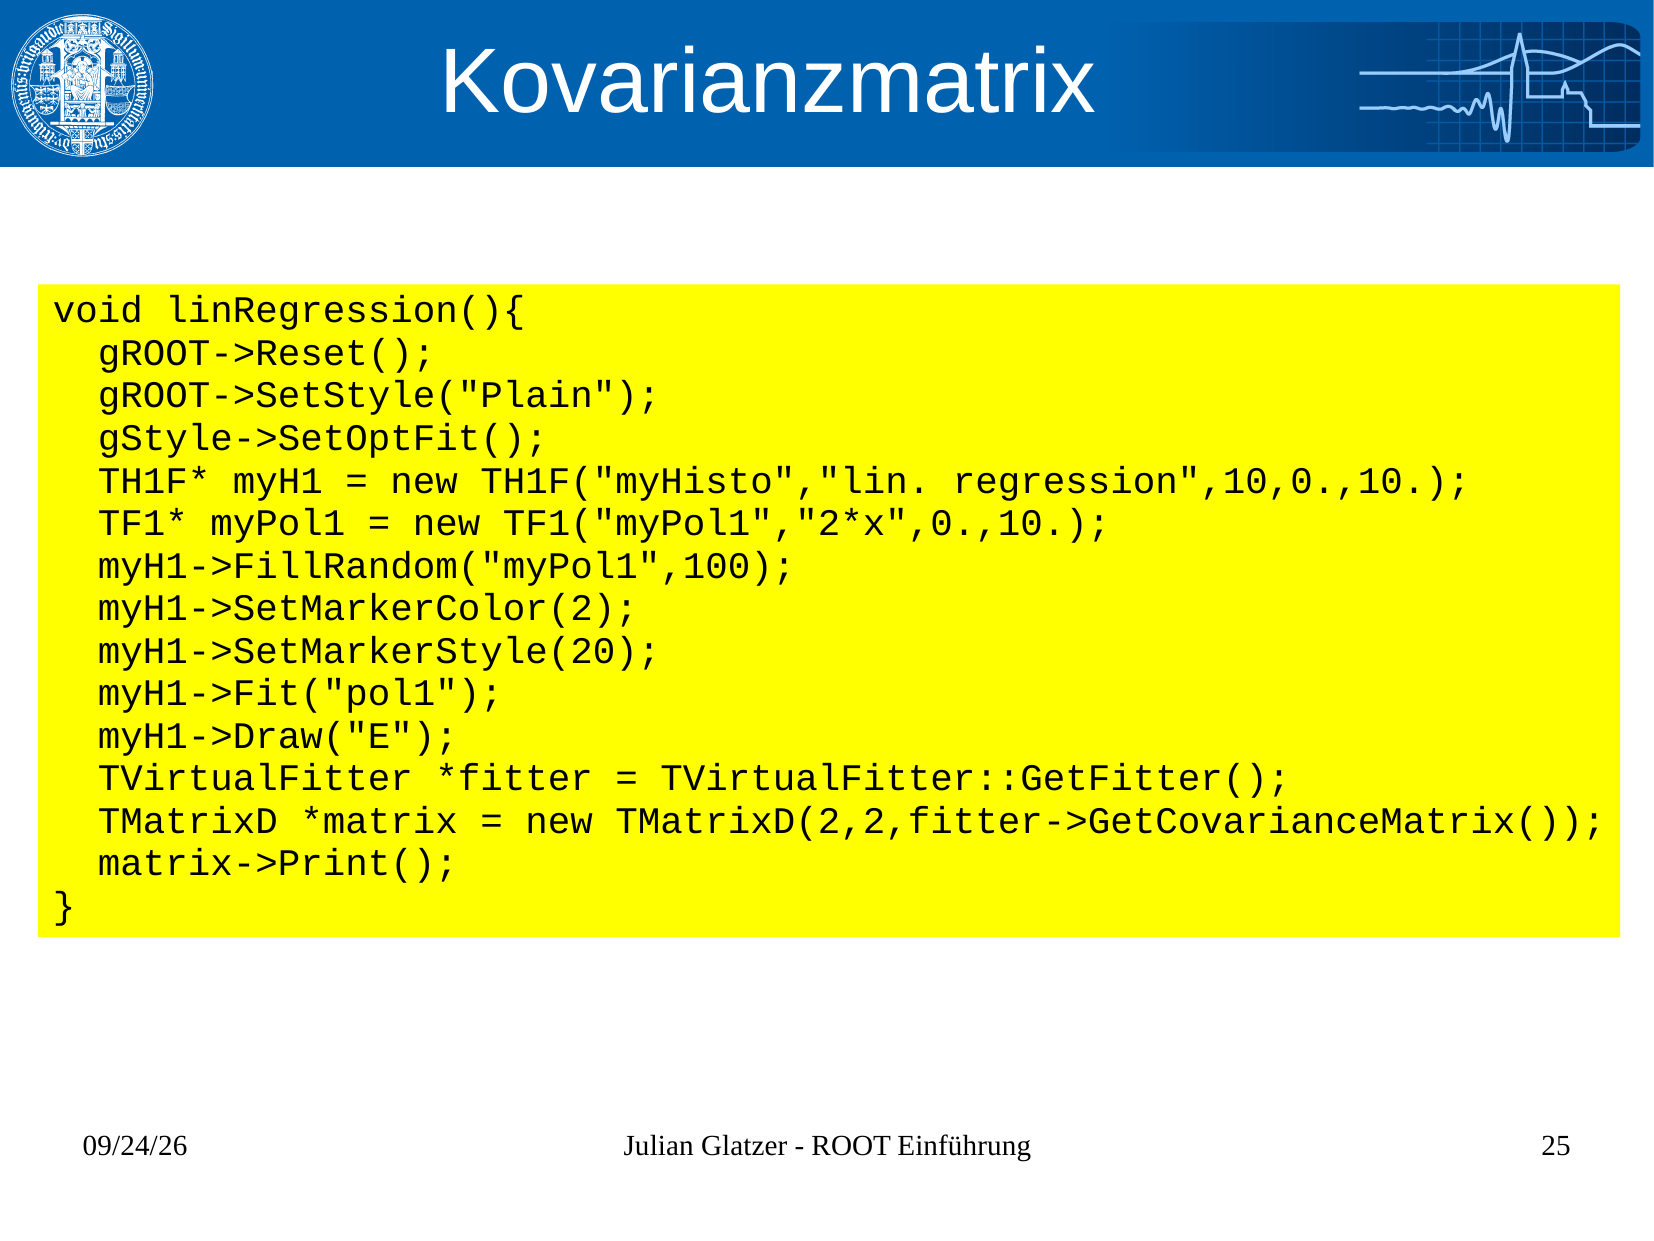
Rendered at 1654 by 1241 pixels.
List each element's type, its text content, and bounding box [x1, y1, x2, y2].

picture [0, 0, 1654, 167]
text_box void linRegression(){ gROOT->Reset(); gROOT->SetStyle("Plain"); gStyle->SetOptFit(); TH1F* myH1 = new TH1F("myHisto","lin. regression",10,0.,10.); TF1* myPol1 = new TF1("myPol1","2*x",0.,10.); myH1->FillRandom("myPol1",100); myH1->SetMarkerColor(2); myH1->SetMarkerStyle(20); myH1->Fit("pol1"); myH1->Draw("E"); TVirtualFitter *fitter = TVirtualFitter::GetFitter(); TMatrixD *matrix = new TMatrixD(2,2,fitter->GetCovarianceMatrix()); matrix->Print(); } [38, 284, 1621, 937]
title Kovarianzmatrix [187, 19, 1351, 143]
